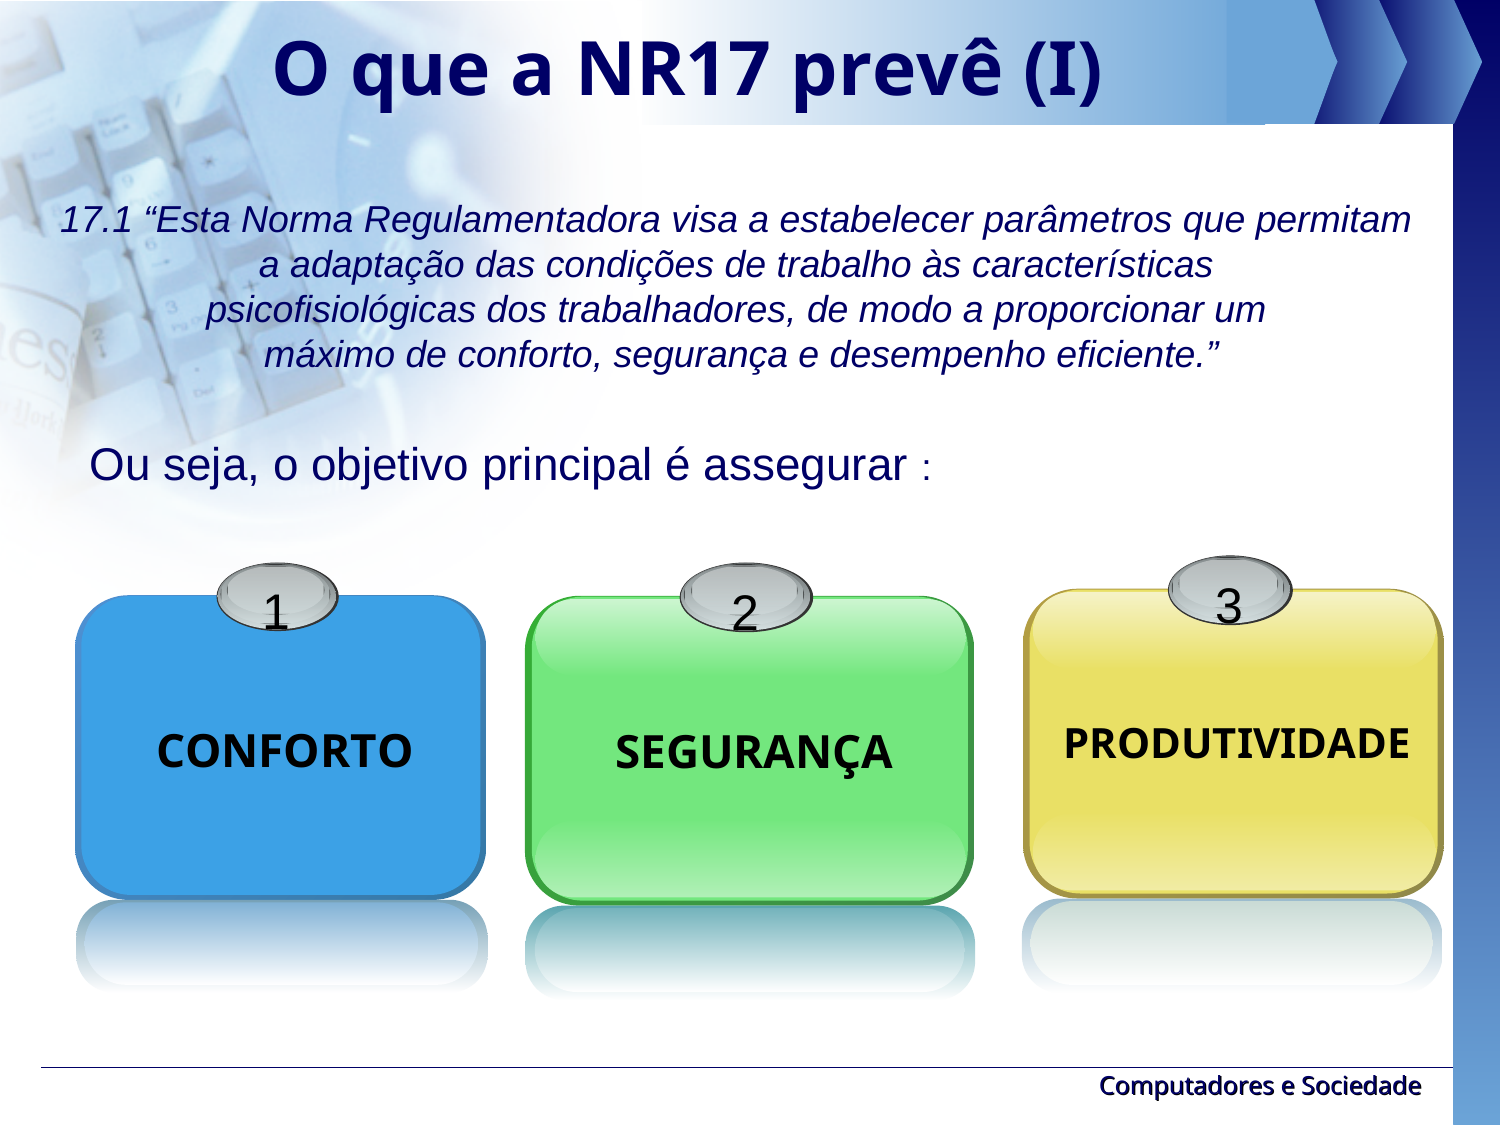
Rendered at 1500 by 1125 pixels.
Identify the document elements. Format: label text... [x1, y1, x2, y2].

text_box PRODUTIVIDADE [975, 639, 1500, 776]
title O que a NR17 prevê (I) [74, 12, 1300, 120]
text_box CONFORTO [89, 643, 481, 785]
text_box 3 [1200, 565, 1258, 639]
text_box SEGURANÇA [540, 645, 969, 786]
text_box Ou seja, o objetivo principal é assegurar : [75, 427, 957, 498]
text_box [1021, 776, 1444, 993]
text_box [1023, 555, 1444, 639]
text_box [75, 562, 488, 993]
text_box [524, 562, 976, 1000]
text_box 2 [716, 572, 774, 645]
text_box 1 [247, 572, 306, 643]
text_box 17.1 “Esta Norma Regulamentadora visa a estabelecer parâmetros que permitam a adaptação das condições de trabalho às características psicofisiológicas dos trabalhadores, de modo a proporcionar um máximo de conforto, segurança e desempenho eficiente.” [45, 187, 1437, 383]
